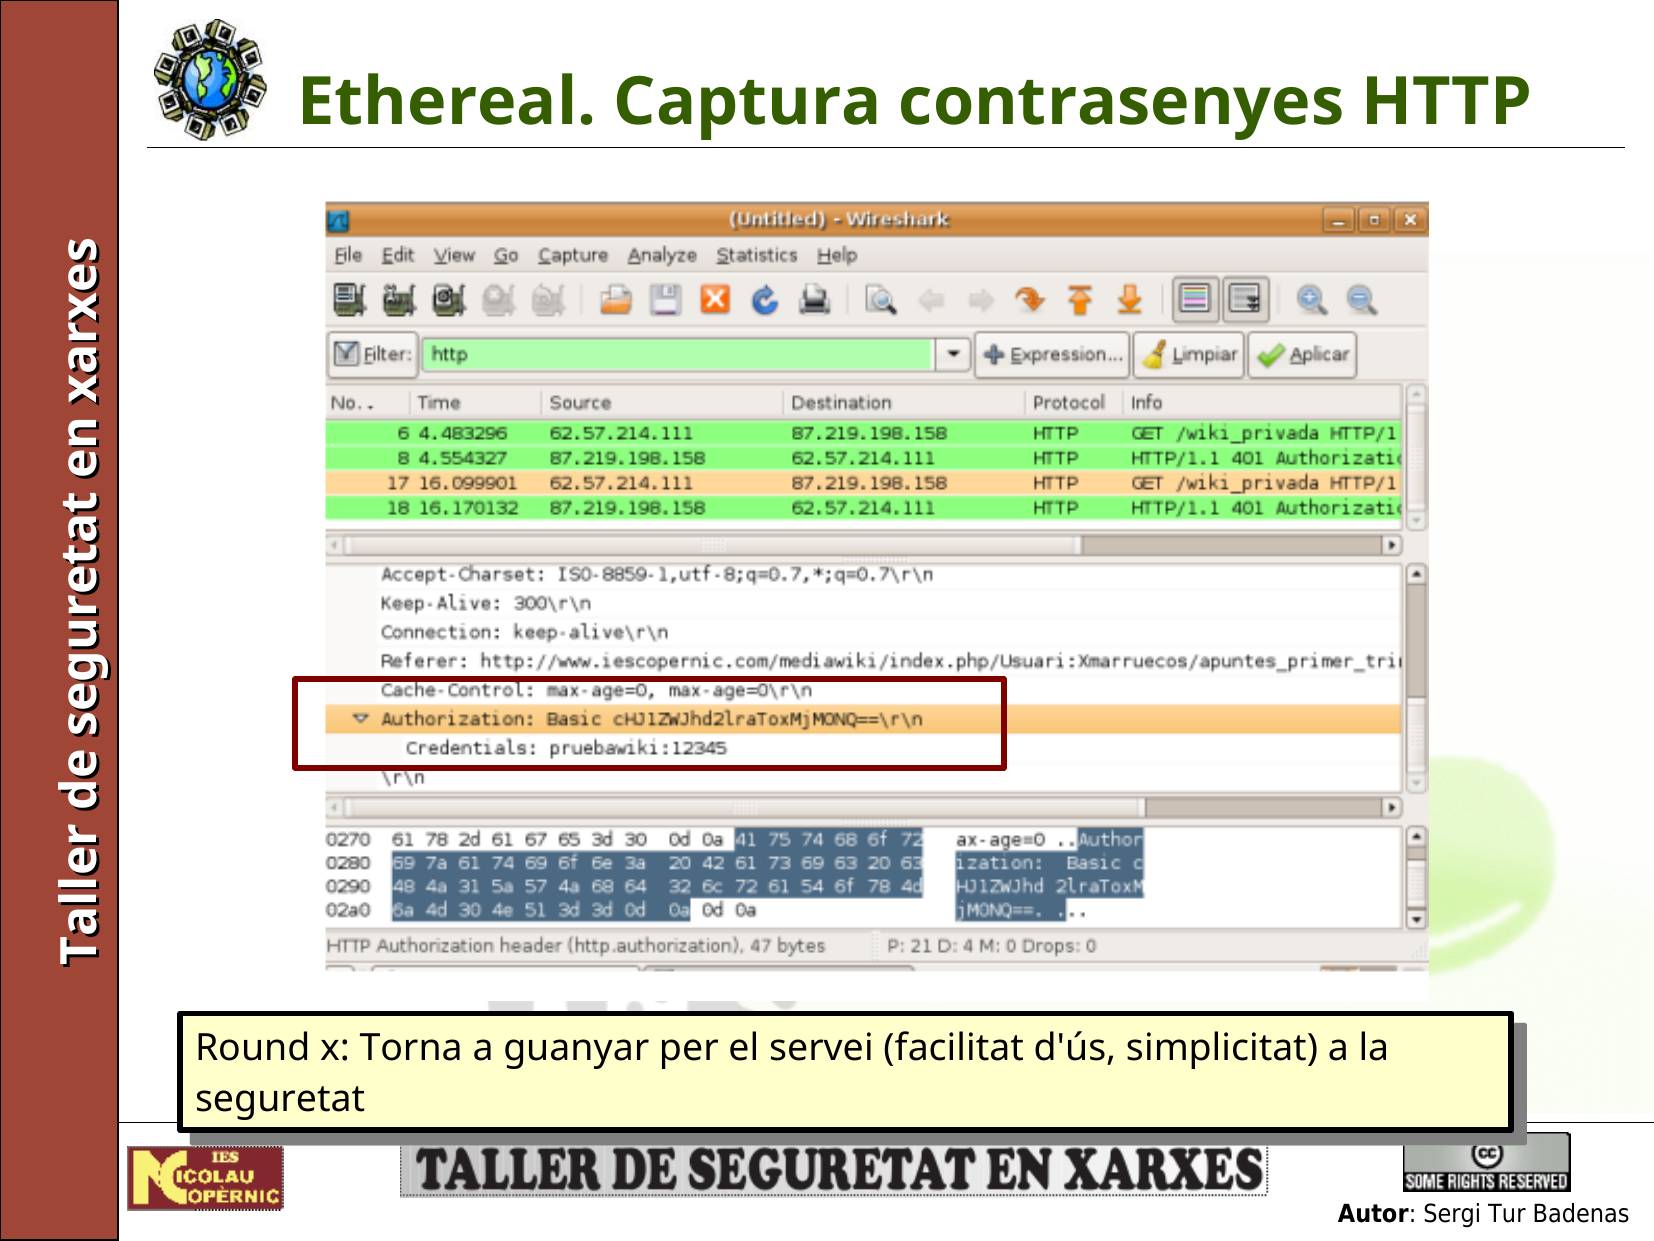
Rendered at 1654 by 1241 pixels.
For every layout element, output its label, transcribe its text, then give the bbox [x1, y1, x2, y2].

picture [1403, 1132, 1571, 1192]
picture [154, 19, 268, 142]
picture [324, 171, 1654, 1113]
text_box Round x: Torna a guanyar per el servei (facilitat d'ús, simplicitat) a la seguretat [180, 1013, 1512, 1066]
picture [127, 1146, 284, 1211]
picture [400, 1146, 1270, 1198]
title Ethereal. Captura contrasenyes HTTP [171, 49, 1654, 148]
picture [324, 682, 1001, 765]
